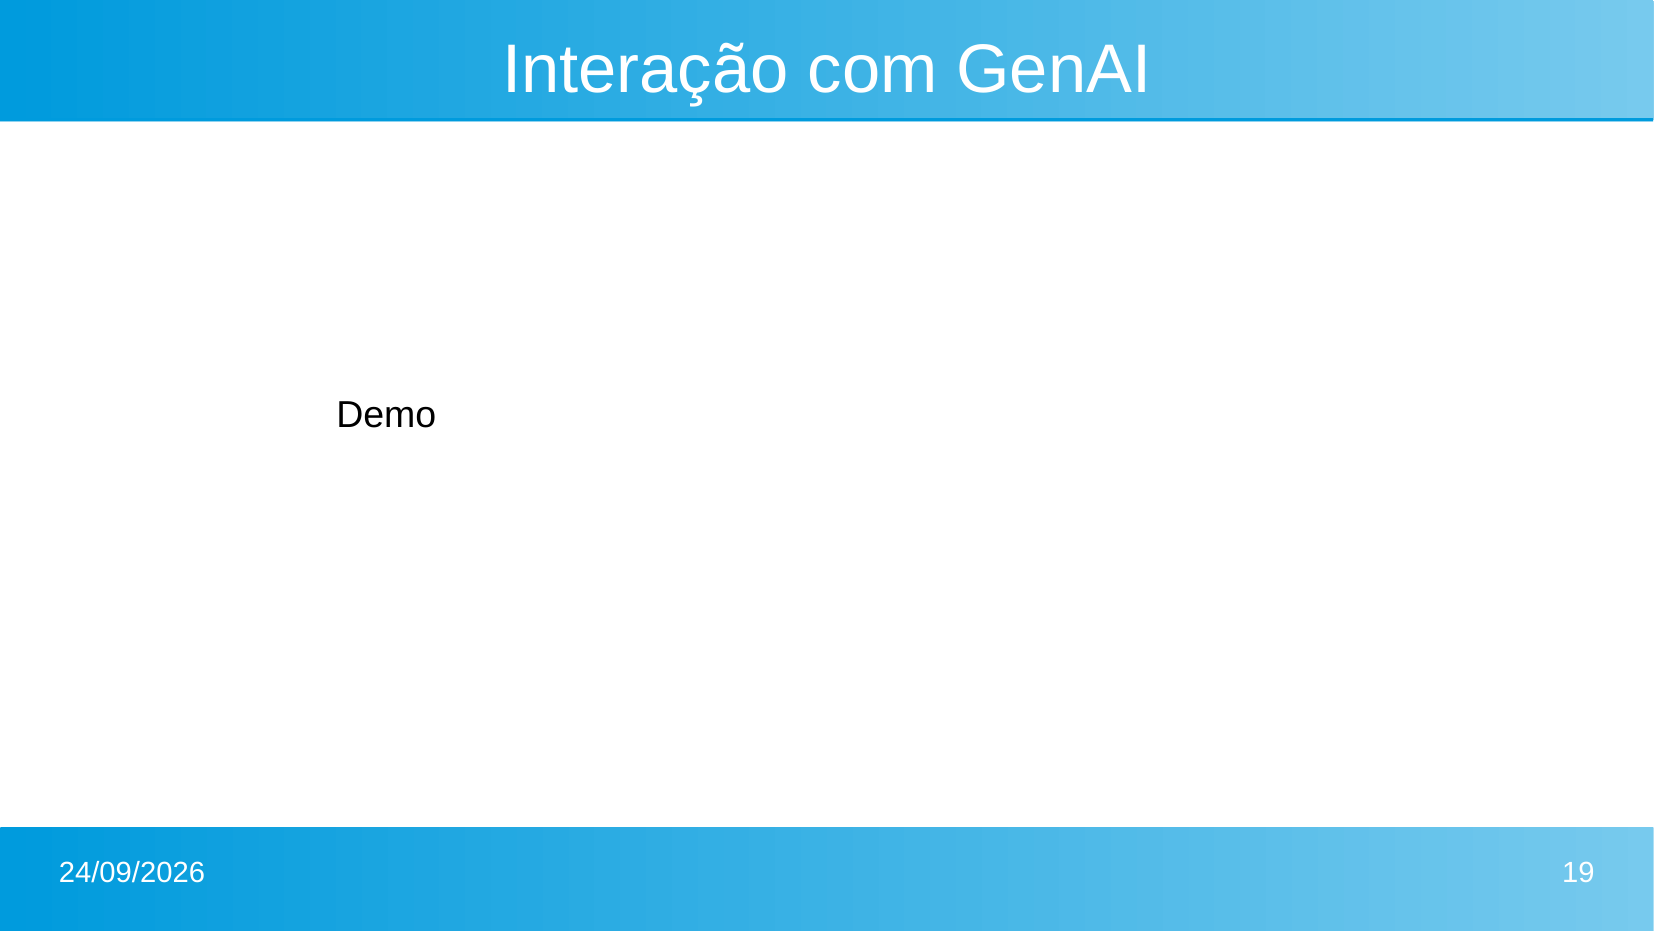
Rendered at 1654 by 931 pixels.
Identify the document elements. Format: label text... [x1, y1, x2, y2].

text_box Demo [321, 386, 1182, 443]
title Interação com GenAI [59, 29, 1595, 108]
